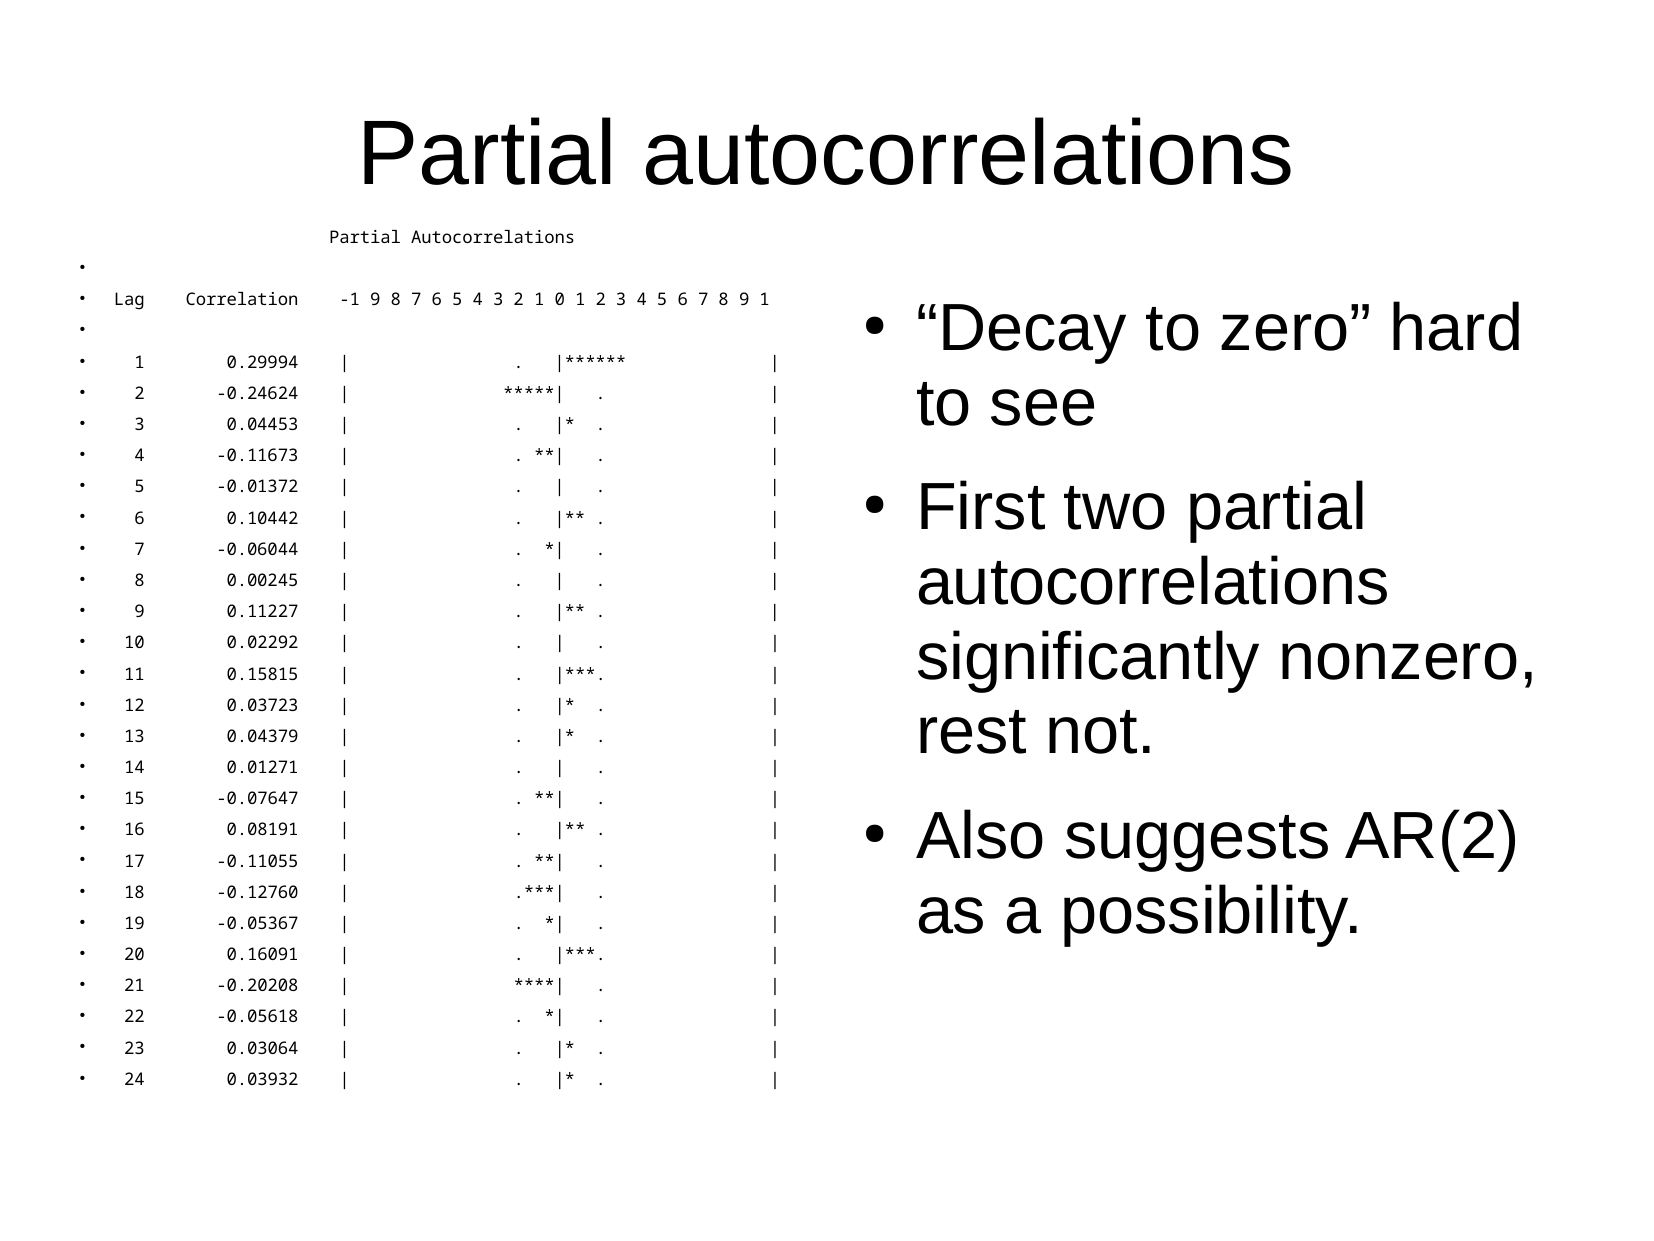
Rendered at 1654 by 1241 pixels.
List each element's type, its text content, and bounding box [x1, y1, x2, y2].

list “Decay to zero” hard to see First two partial autocorrelations significantly nonzero, rest not. Also suggests AR(2) as a possibility. [845, 290, 1572, 1109]
list Partial Autocorrelations Lag Correlation -1 9 8 7 6 5 4 3 2 1 0 1 2 3 4 5 6 7 8 9 1 1 0.29994 | . |****** | 2 -0.24624 | *****| . | 3 0.04453 | . |* . | 4 -0.11673 | . **| . | 5 -0.01372 | . | . | 6 0.10442 | . |** . | 7 -0.06044 | . *| . | 8 0.00245 | . | . | 9 0.11227 | . |** . | 10 0.02292 | . | . | 11 0.15815 | . |***. | 12 0.03723 | . |* . | 13 0.04379 | . |* . | 14 0.01271 | . | . | 15 -0.07647 | . **| . | 16 0.08191 | . |** . | 17 -0.11055 | . **| . | 18 -0.12760 | .***| . | 19 -0.05367 | . *| . | 20 0.16091 | . |***. | 21 -0.20208 | ****| . | 22 -0.05618 | . *| . | 23 0.03064 | . |* . | 24 0.03932 | . |* . | [75, 225, 1201, 1126]
title Partial autocorrelations [82, 49, 1571, 257]
